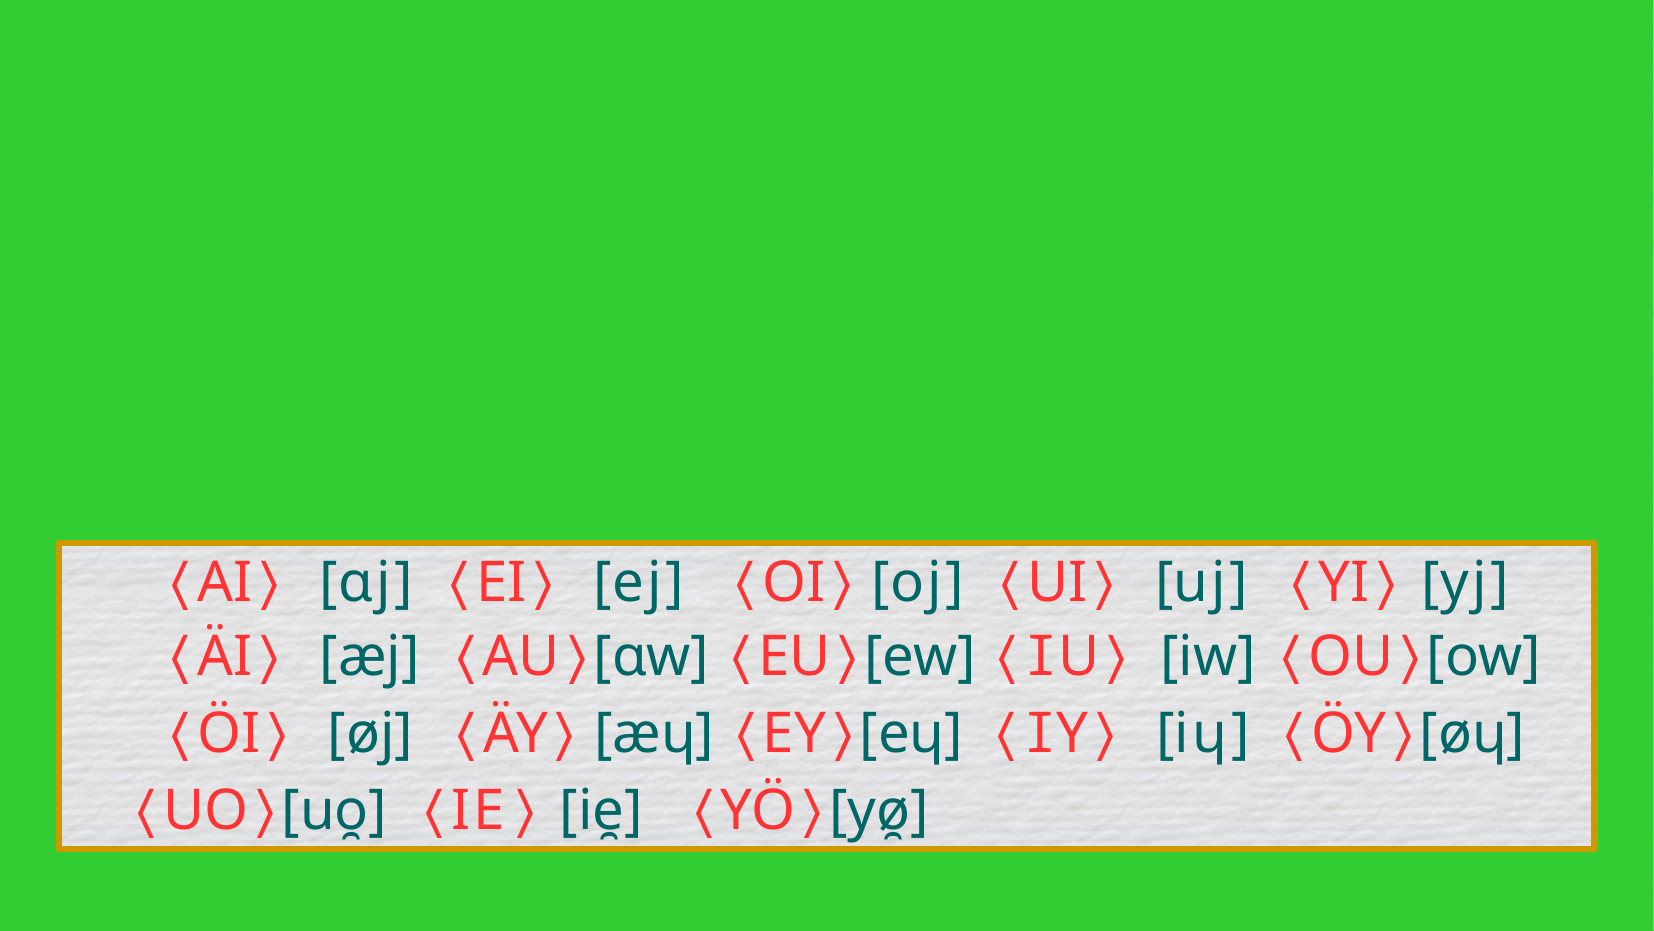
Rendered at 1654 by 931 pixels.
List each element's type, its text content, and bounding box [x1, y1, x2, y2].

picture [62, 825, 1591, 846]
text_box ⟨AI⟩ [ɑj] ⟨EI⟩ [ej] ⟨OI⟩ [oj] ⟨UI⟩ [uj] ⟨YI⟩ [yj] ⟨ÄI⟩ [æj] ⟨AU⟩[ɑw] ⟨EU⟩[ew] ⟨IU⟩ [iw] ⟨OU⟩[ow] ⟨ÖI⟩ [øj] ⟨ÄY⟩ [æɥ] ⟨EY⟩[eɥ] ⟨IY⟩ [iɥ] ⟨ÖY⟩[øɥ] ⟨UO⟩[uo̯] ⟨IE⟩ [ie̯] ⟨YÖ⟩[yø̯] [59, 543, 1595, 825]
text_box [0, 0, 1654, 931]
